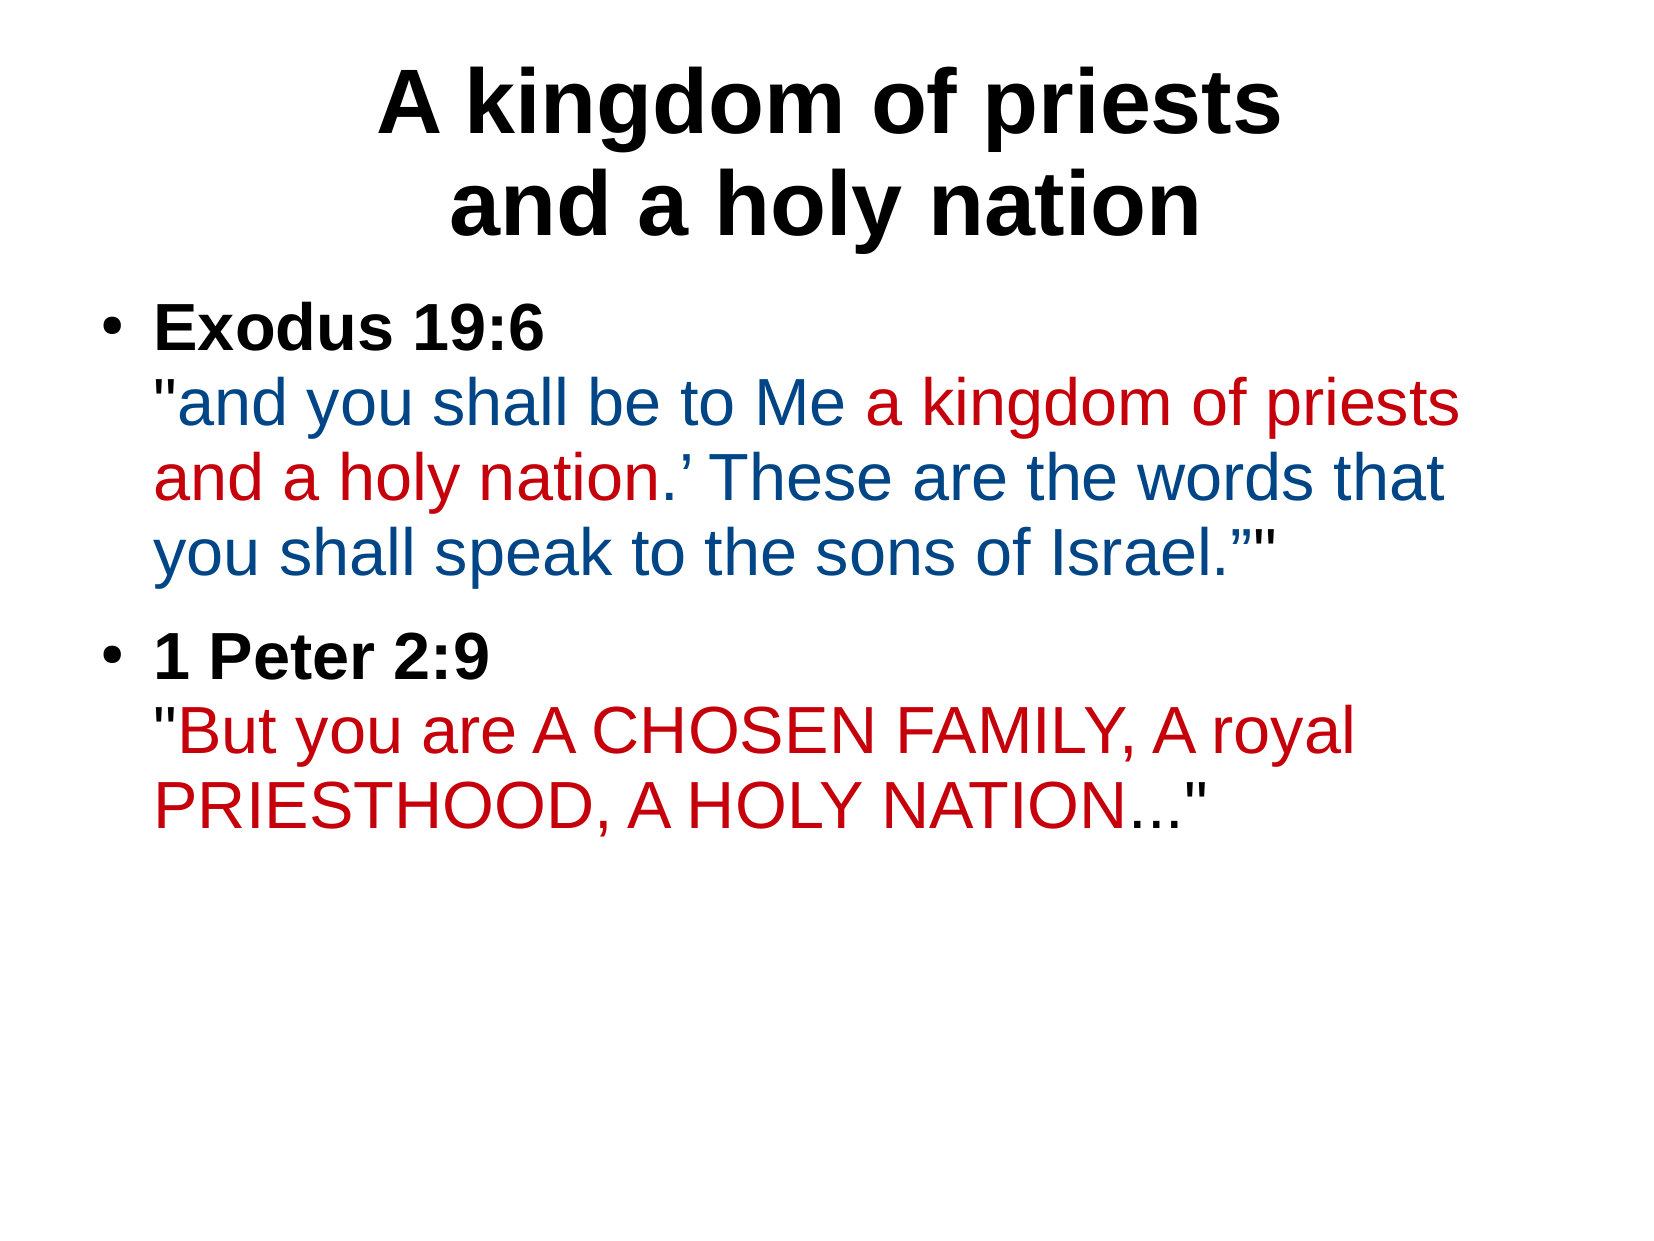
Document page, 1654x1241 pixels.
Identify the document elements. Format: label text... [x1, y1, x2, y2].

list Exodus 19:6 "and you shall be to Me a kingdom of priests and a holy nation.’ These are the words that you shall speak to the sons of Israel.”" 1 Peter 2:9 "But you are A CHOSEN FAMILY, A royal PRIESTHOOD, A HOLY NATION..." [82, 290, 1571, 1109]
title A kingdom of priests and a holy nation [82, 49, 1571, 257]
